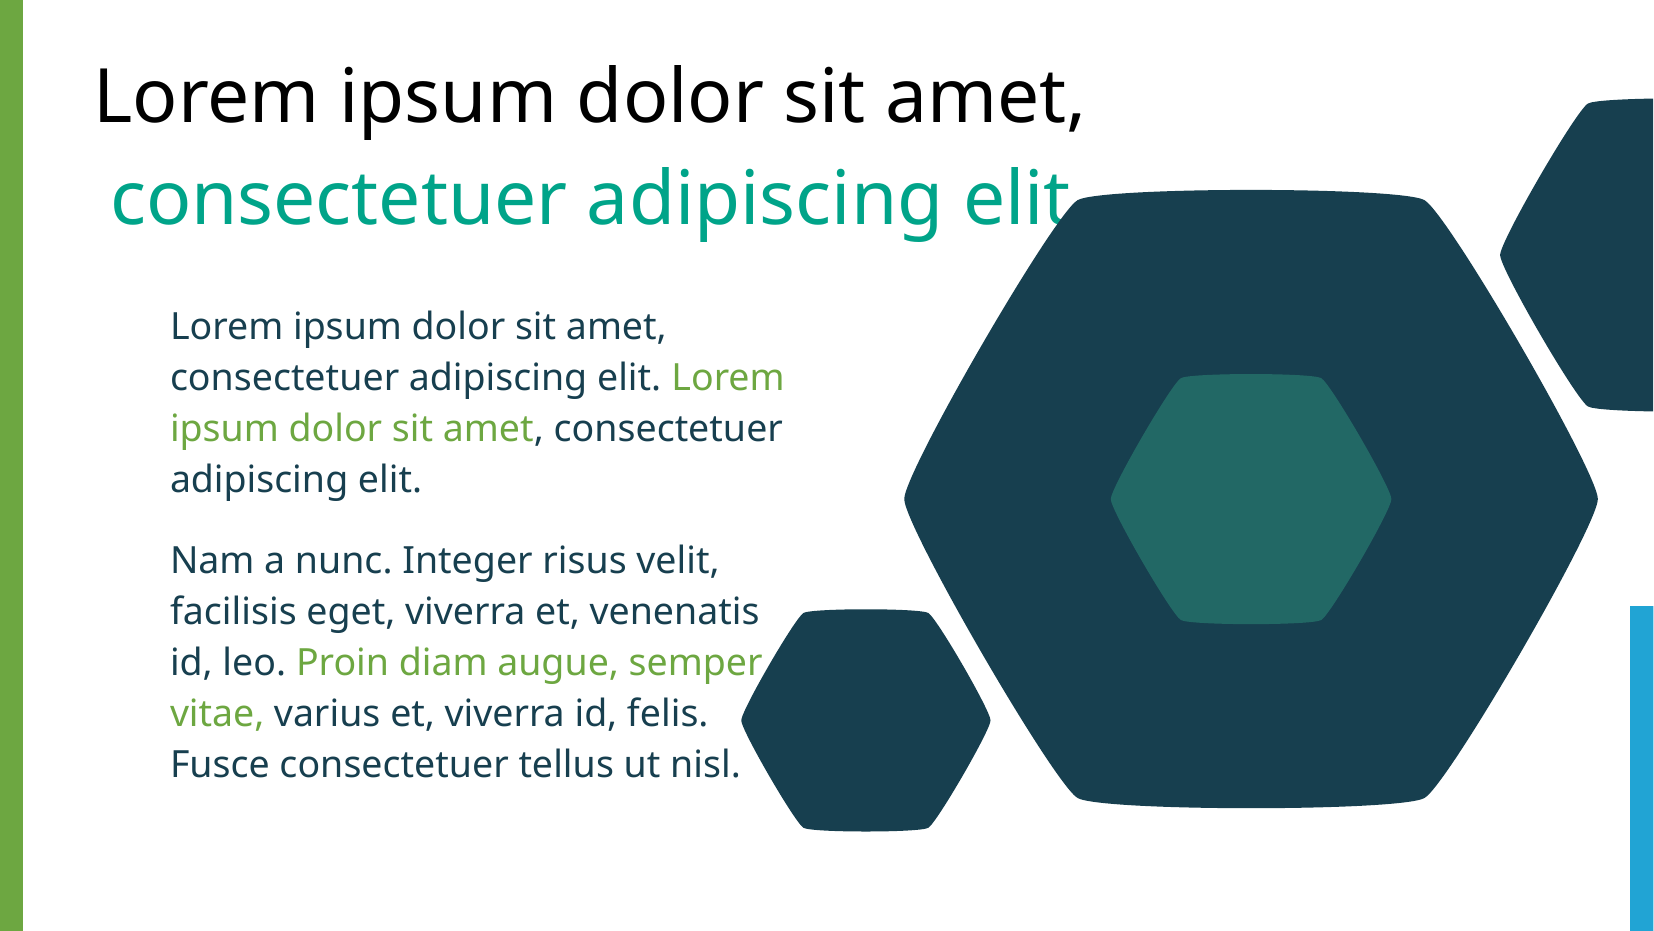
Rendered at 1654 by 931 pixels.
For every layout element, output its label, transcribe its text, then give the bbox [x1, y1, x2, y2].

text_box [741, 609, 991, 832]
text_box [904, 189, 1598, 809]
title Lorem ipsum dolor sit amet, consectetuer adipiscing elit [82, 50, 1099, 239]
list Lorem ipsum dolor sit amet, consectetuer adipiscing elit. Lorem ipsum dolor sit amet, consectetuer adipiscing elit. Nam a nunc. Integer risus velit, facilisis eget, viverra et, venenatis id, leo. Proin diam augue, semper vitae, varius et, viverra id, felis. Fusce consectetuer tellus ut nisl. [99, 299, 805, 870]
text_box [1500, 98, 1654, 412]
